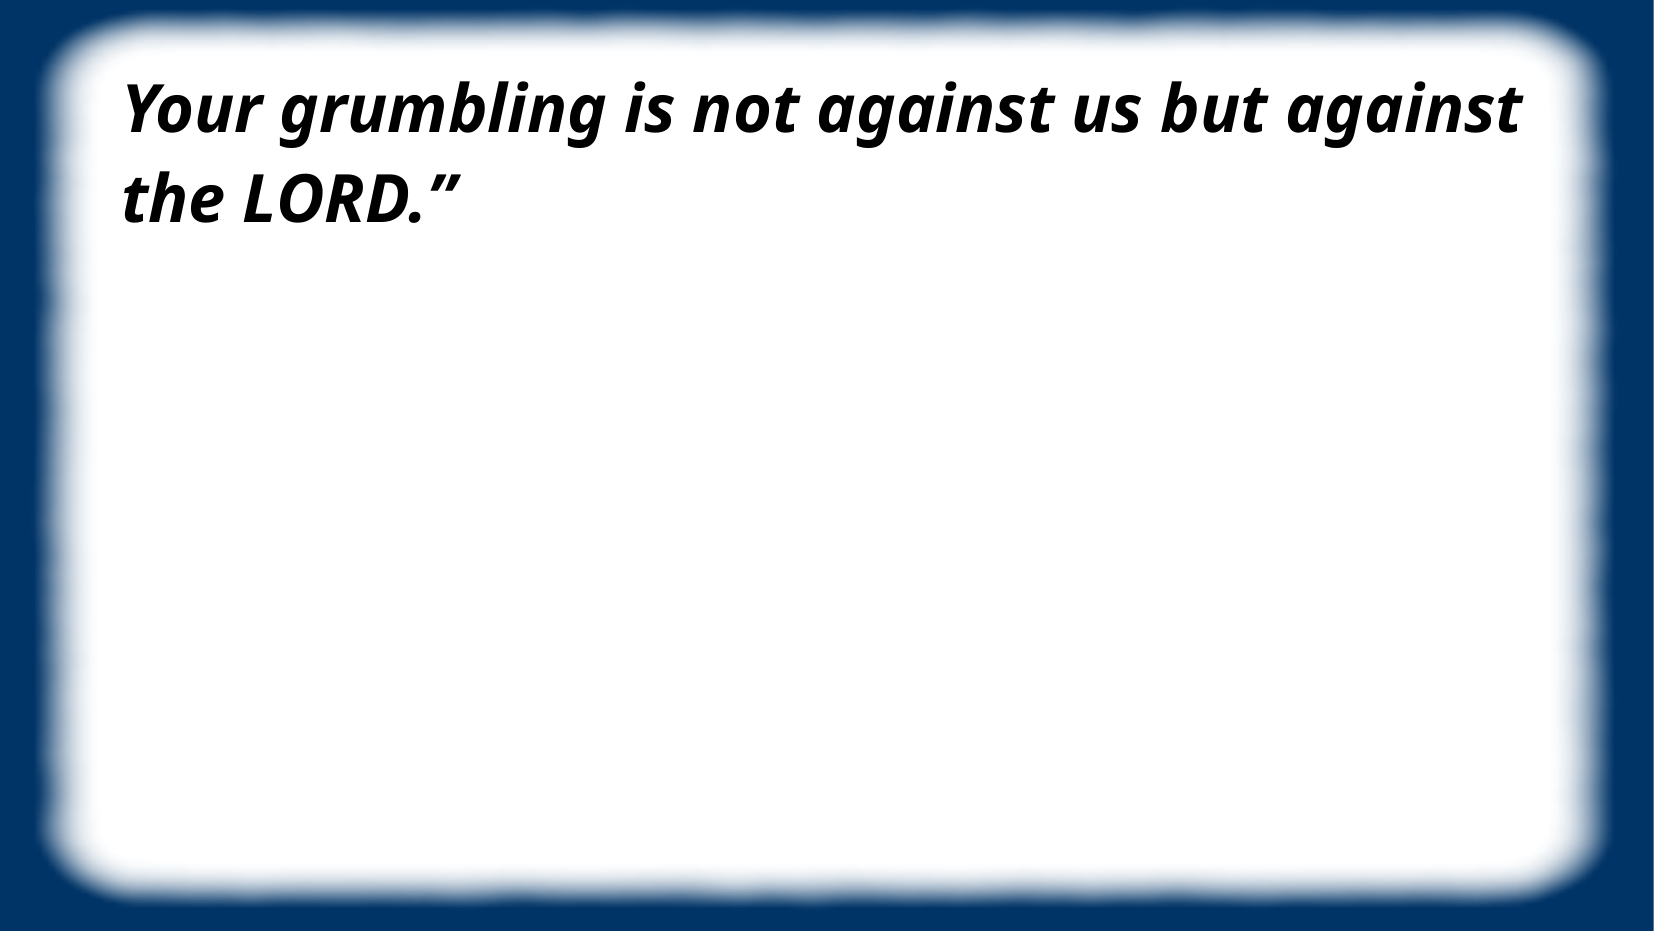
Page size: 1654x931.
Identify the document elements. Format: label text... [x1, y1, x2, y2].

text_box Your grumbling is not against us but against the LORD.” [106, 53, 1547, 246]
picture [0, 0, 1654, 931]
